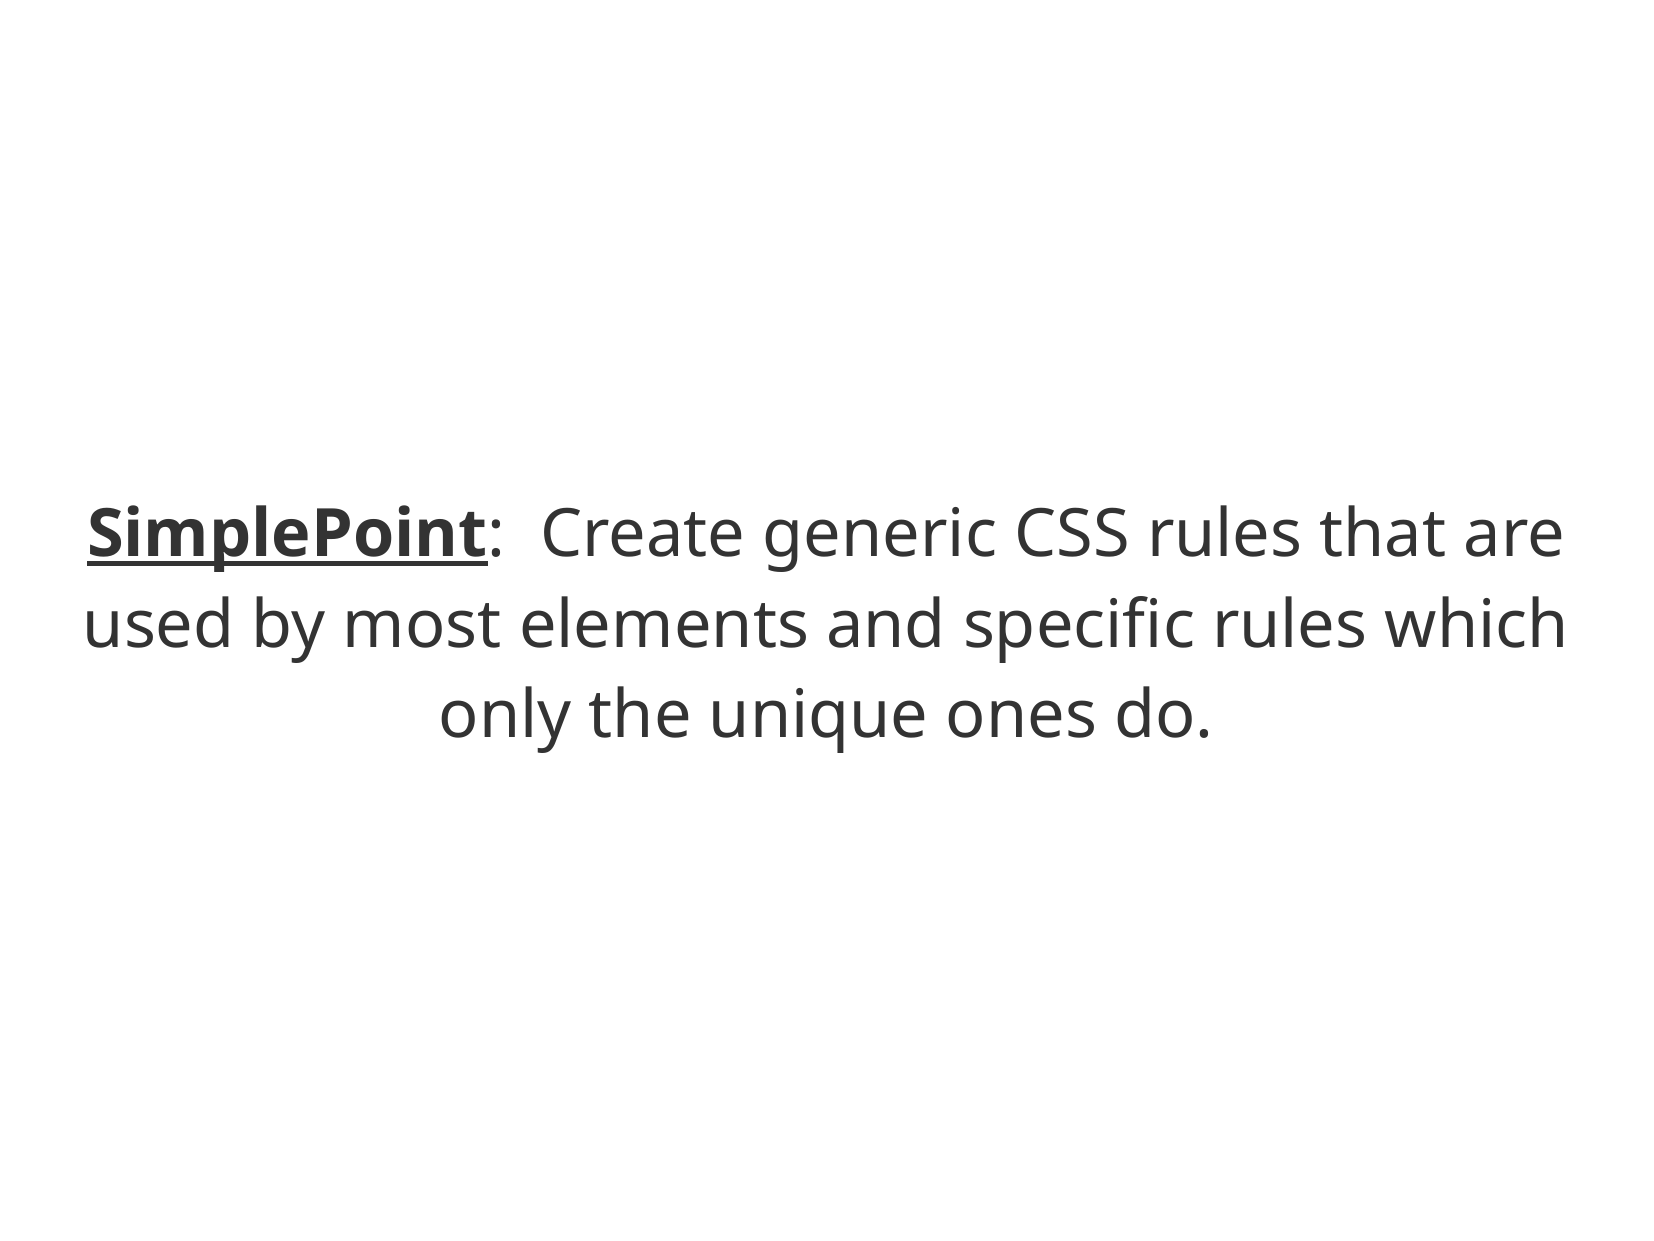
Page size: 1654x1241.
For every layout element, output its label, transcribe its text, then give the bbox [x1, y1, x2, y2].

subtitle SimplePoint: Create generic CSS rules that are used by most elements and specific rules which only the unique ones do. [82, 49, 1571, 1193]
